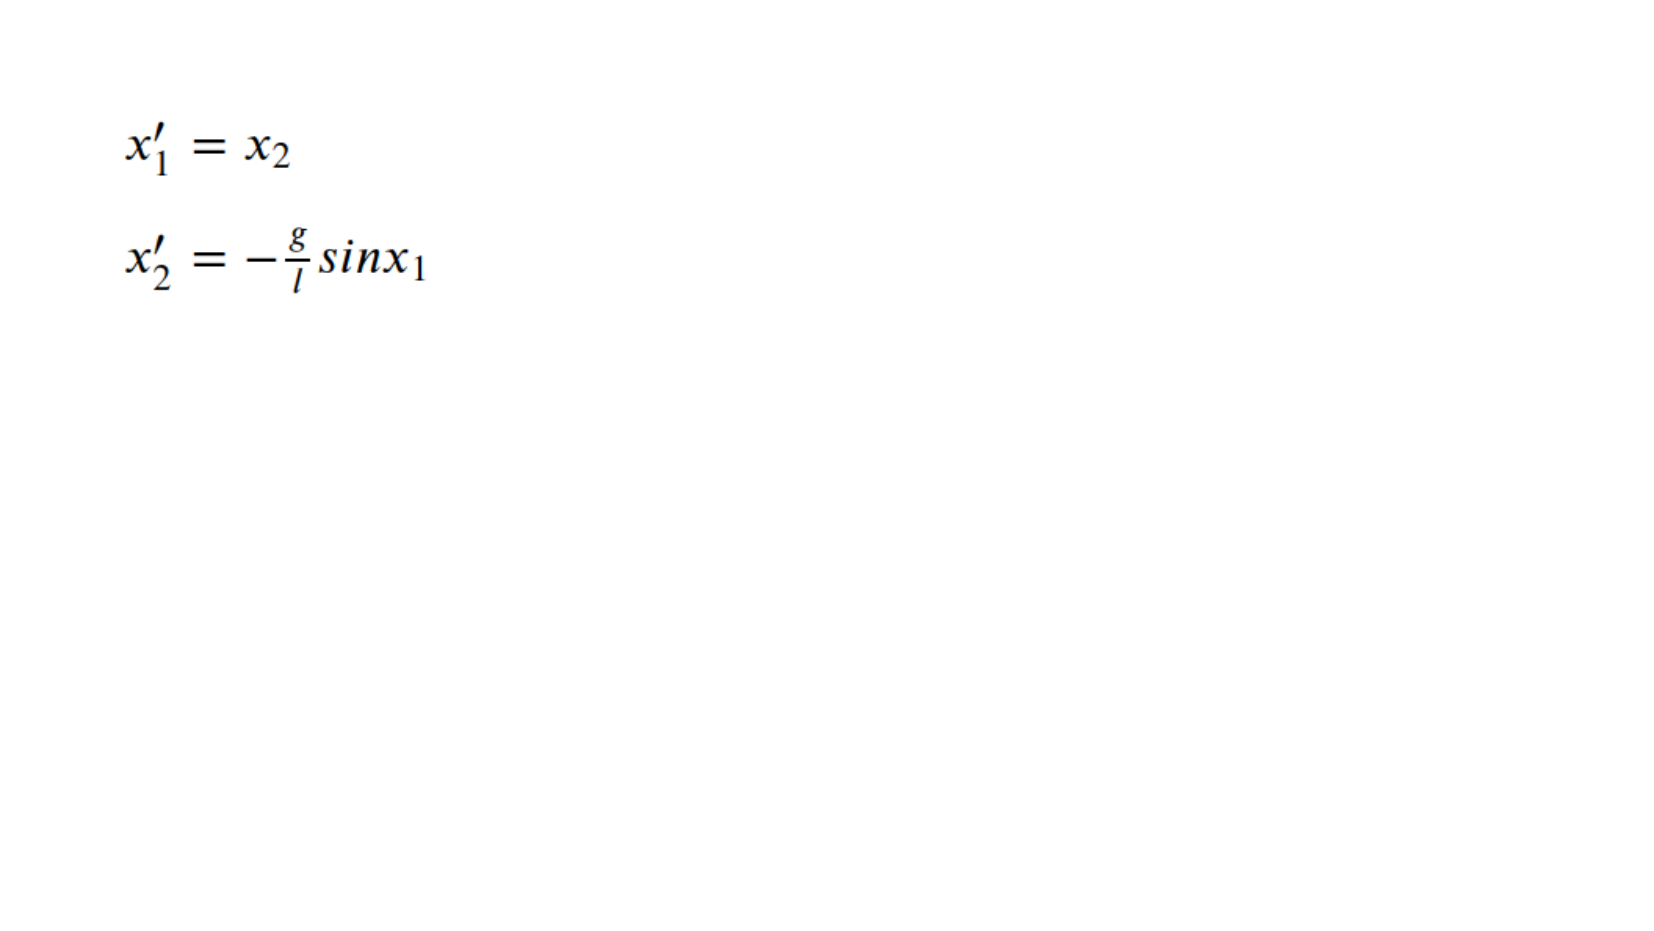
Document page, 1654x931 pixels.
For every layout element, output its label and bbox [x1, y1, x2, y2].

picture [88, 88, 536, 331]
